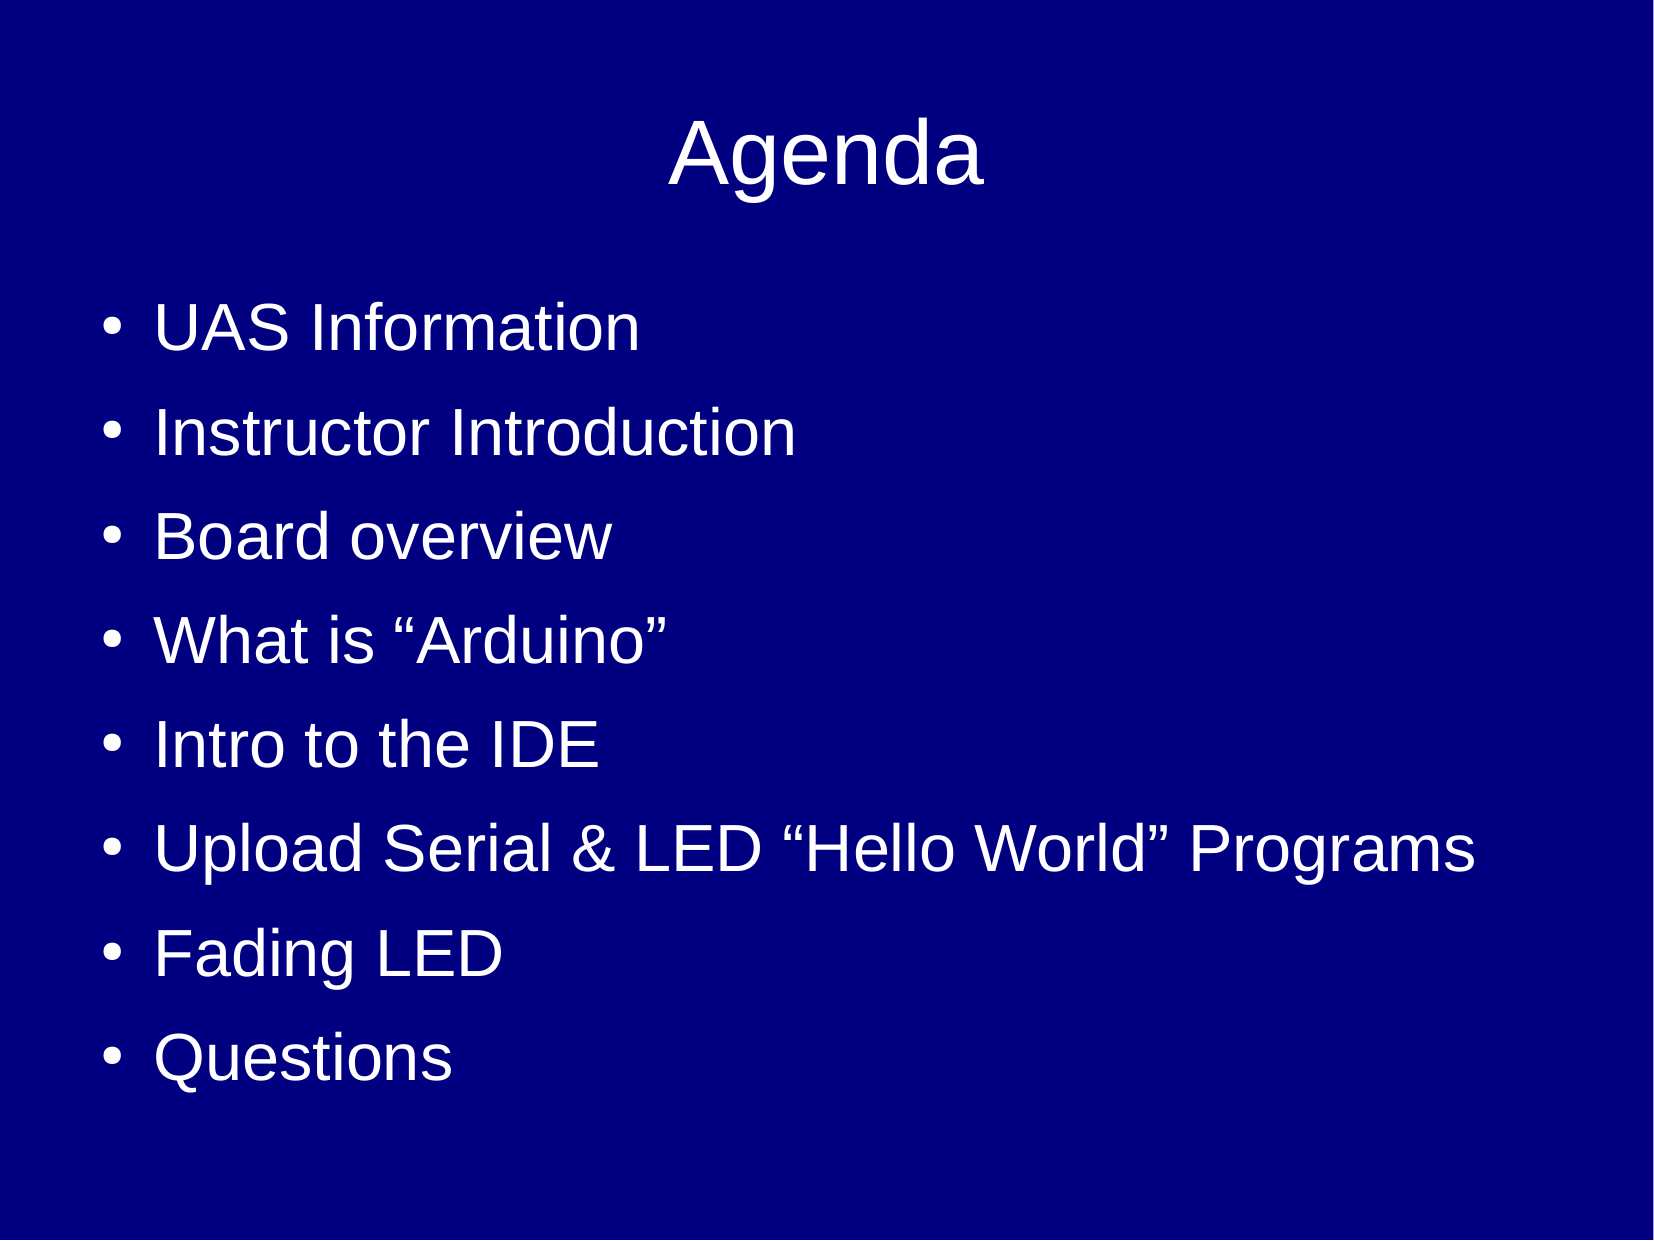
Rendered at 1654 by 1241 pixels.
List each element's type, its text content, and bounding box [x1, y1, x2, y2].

title Agenda [82, 49, 1571, 257]
list UAS Information Instructor Introduction Board overview What is “Arduino” Intro to the IDE Upload Serial & LED “Hello World” Programs Fading LED Questions [82, 290, 1571, 1109]
